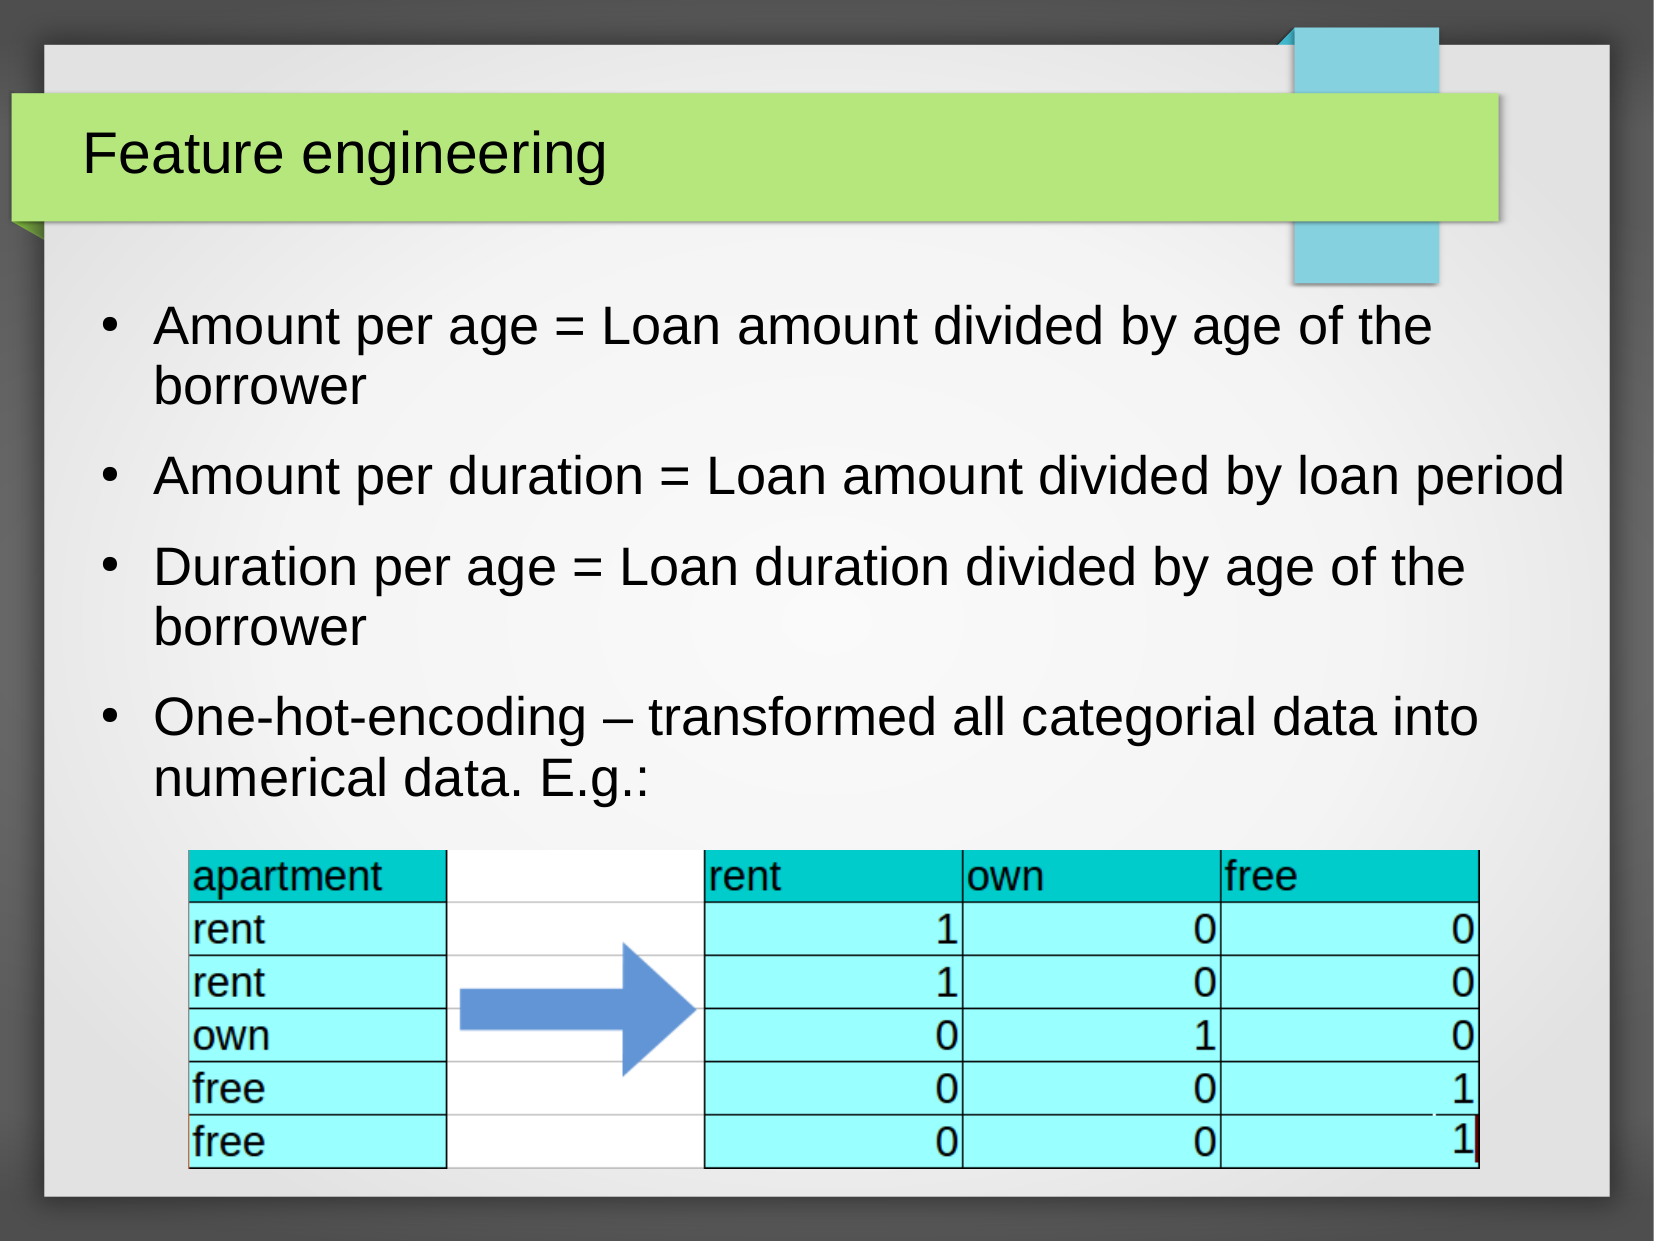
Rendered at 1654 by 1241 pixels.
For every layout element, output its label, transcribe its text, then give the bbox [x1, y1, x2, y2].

title Feature engineering [82, 94, 1264, 213]
list Amount per age = Loan amount divided by age of the borrower Amount per duration = Loan amount divided by loan period Duration per age = Loan duration divided by age of the borrower One-hot-encoding – transformed all categorial data into numerical data. E.g.: [82, 295, 1571, 1015]
picture [0, 0, 1654, 1241]
